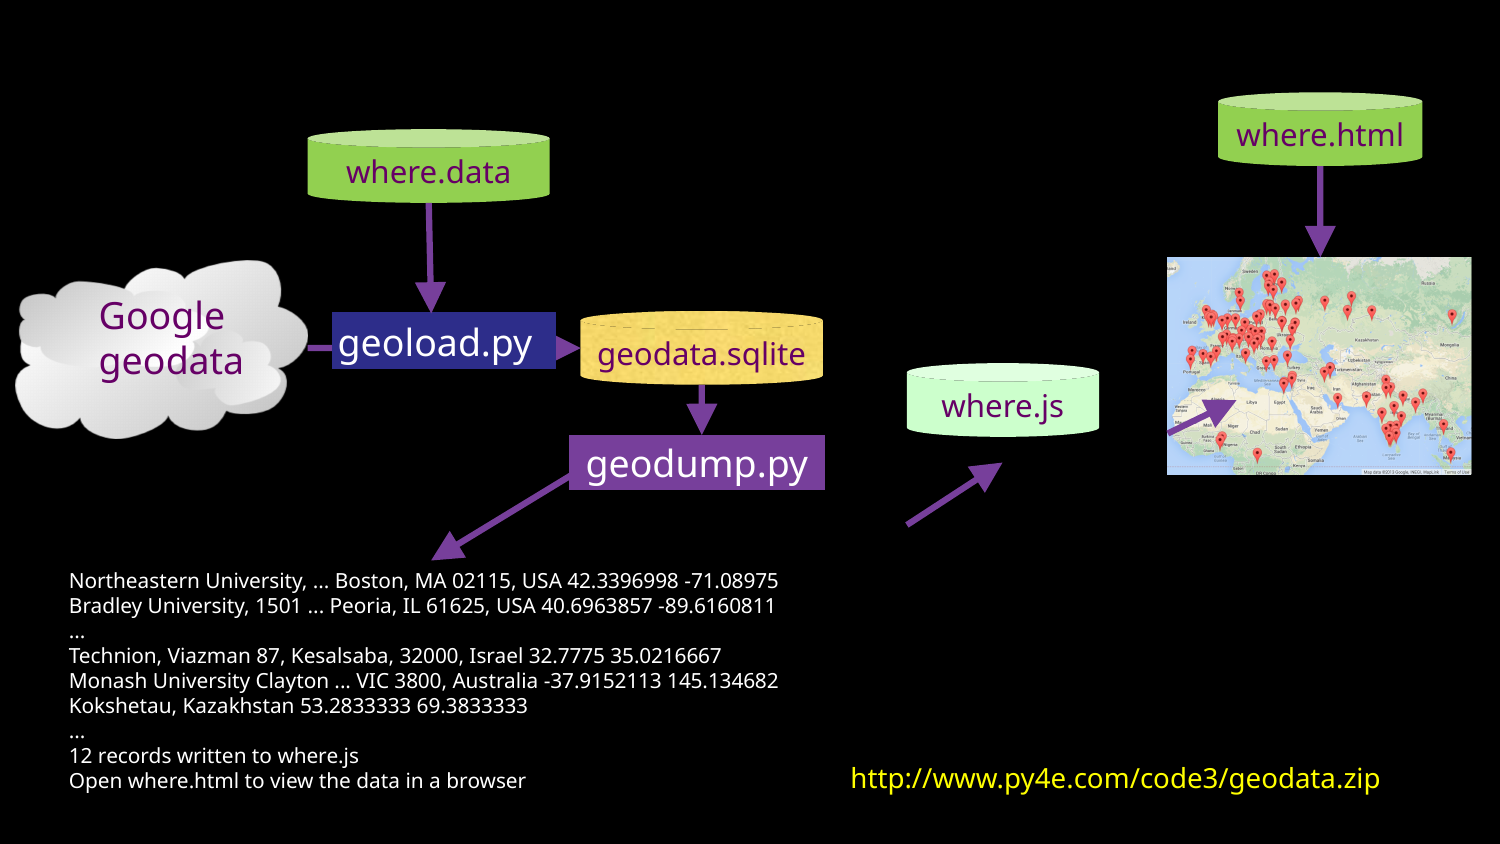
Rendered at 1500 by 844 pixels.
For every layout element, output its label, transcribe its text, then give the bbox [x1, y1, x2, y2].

text_box where.data [307, 139, 550, 203]
text_box http://www.py4e.com/code3/geodata.zip [841, 750, 1452, 797]
text_box where.js [906, 373, 1100, 437]
picture [15, 261, 308, 439]
text_box where.html [1218, 103, 1423, 166]
picture [1167, 257, 1473, 477]
text_box Northeastern University, ... Boston, MA 02115, USA 42.3396998 -71.08975 Bradley University, 1501 ... Peoria, IL 61625, USA 40.6963857 -89.6160811 ... Technion, Viazman 87, Kesalsaba, 32000, Israel 32.7775 35.0216667 Monash University Clayton ... VIC 3800, Australia -37.9152113 145.134682 Kokshetau, Kazakhstan 53.2833333 69.3833333 ... 12 records written to where.js Open where.html to view the data in a browser [64, 560, 799, 801]
text_box geoload.py [333, 313, 555, 369]
text_box geodump.py [569, 435, 825, 490]
text_box geodata.sqlite [580, 321, 823, 385]
text_box Google geodata [94, 287, 273, 388]
